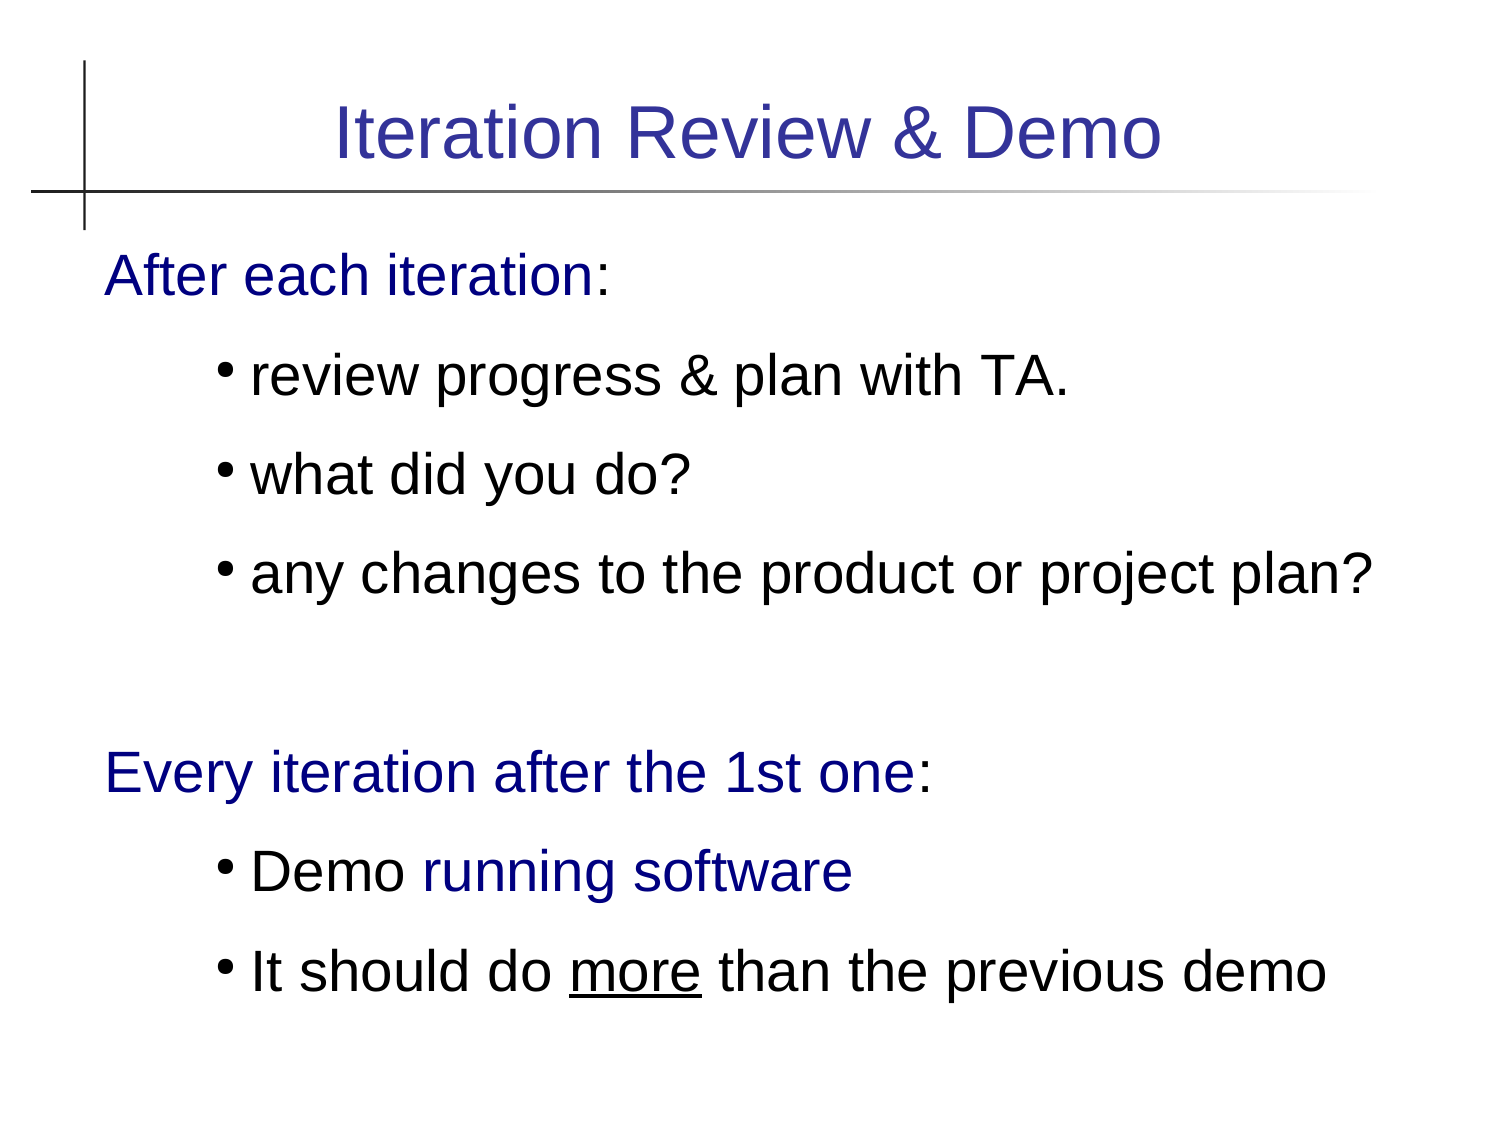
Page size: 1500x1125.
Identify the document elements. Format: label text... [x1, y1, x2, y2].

list After each iteration: review progress & plan with TA. what did you do? any changes to the product or project plan? Every iteration after the 1st one: Demo running software It should do more than the previous demo [90, 229, 1408, 1051]
title Iteration Review & Demo [100, 42, 1397, 182]
